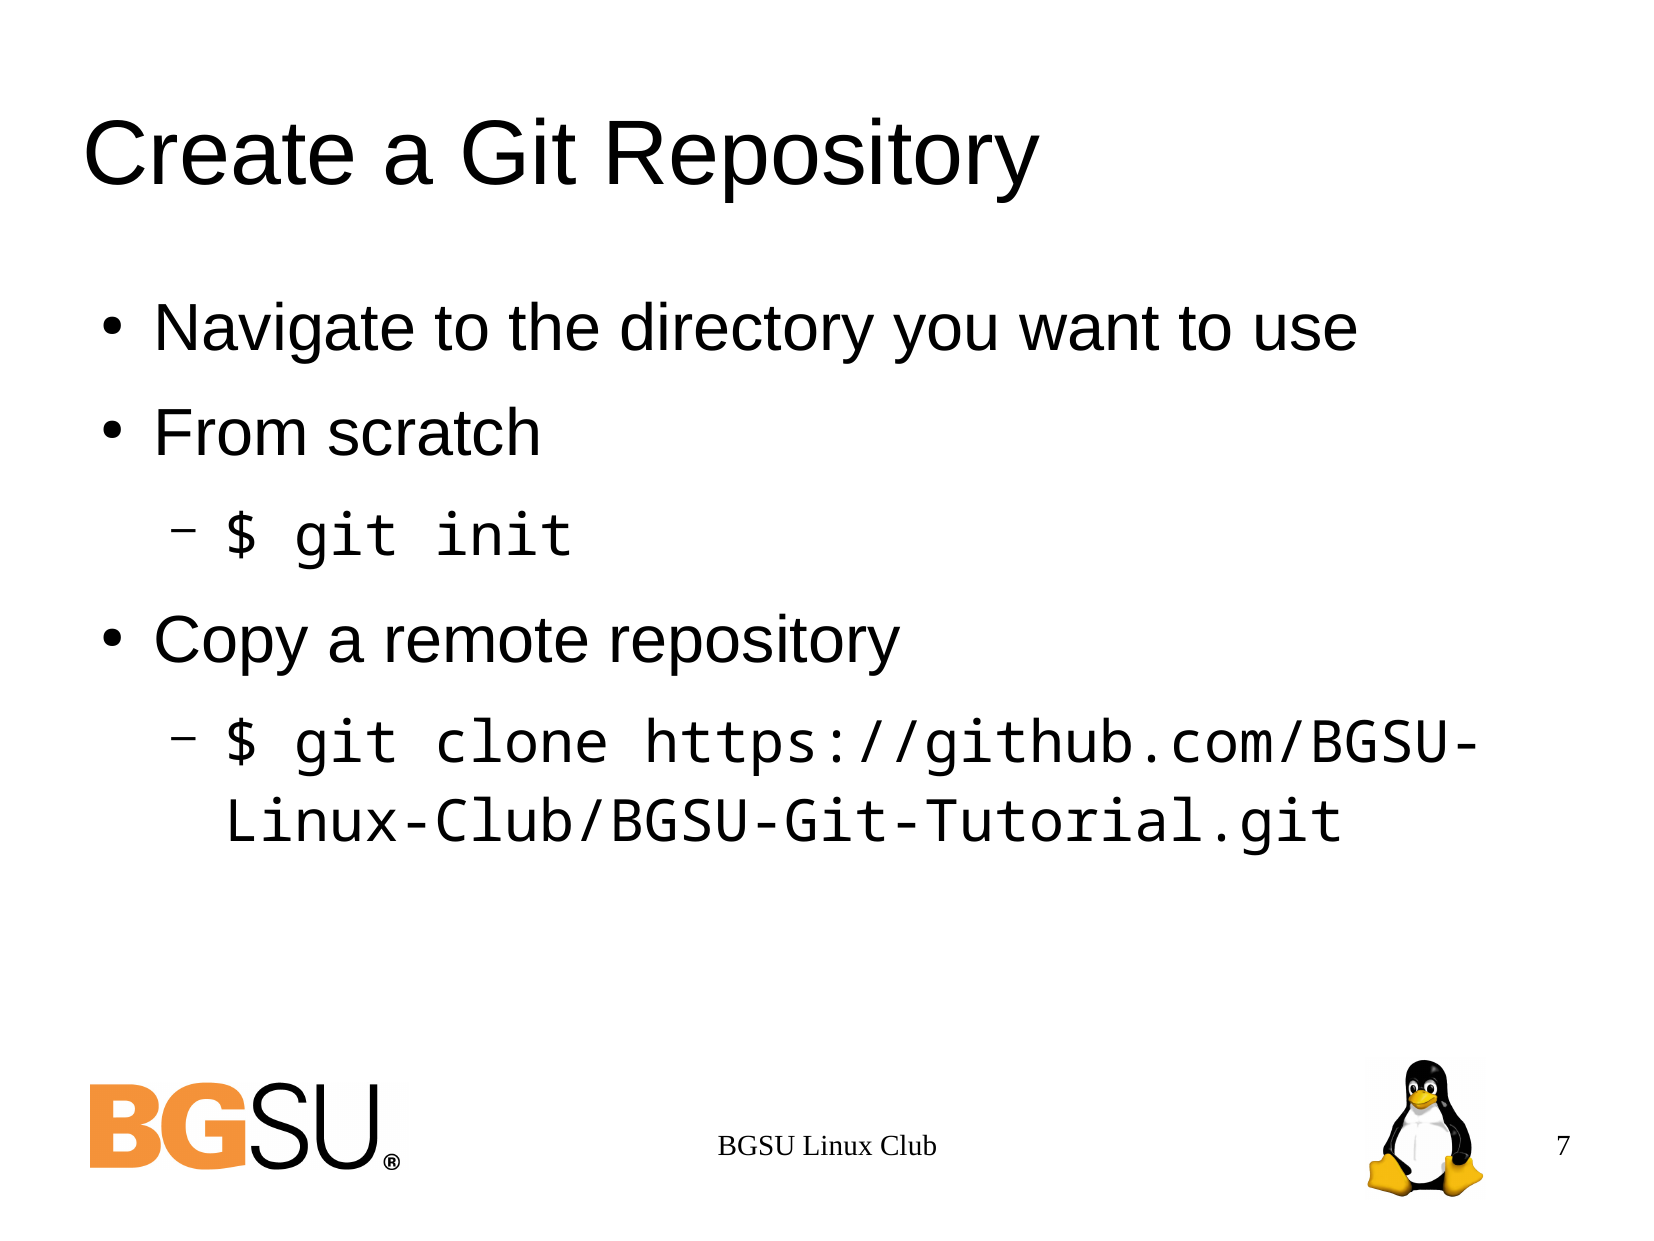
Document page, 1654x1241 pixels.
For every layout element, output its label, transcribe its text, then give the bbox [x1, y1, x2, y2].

picture [90, 1082, 409, 1171]
title Create a Git Repository [82, 49, 1571, 257]
list Navigate to the directory you want to use From scratch $ git init Copy a remote repository $ git clone https://github.com/BGSU-Linux-Club/BGSU-Git-Tutorial.git [82, 290, 1571, 1010]
picture [1365, 1057, 1486, 1201]
